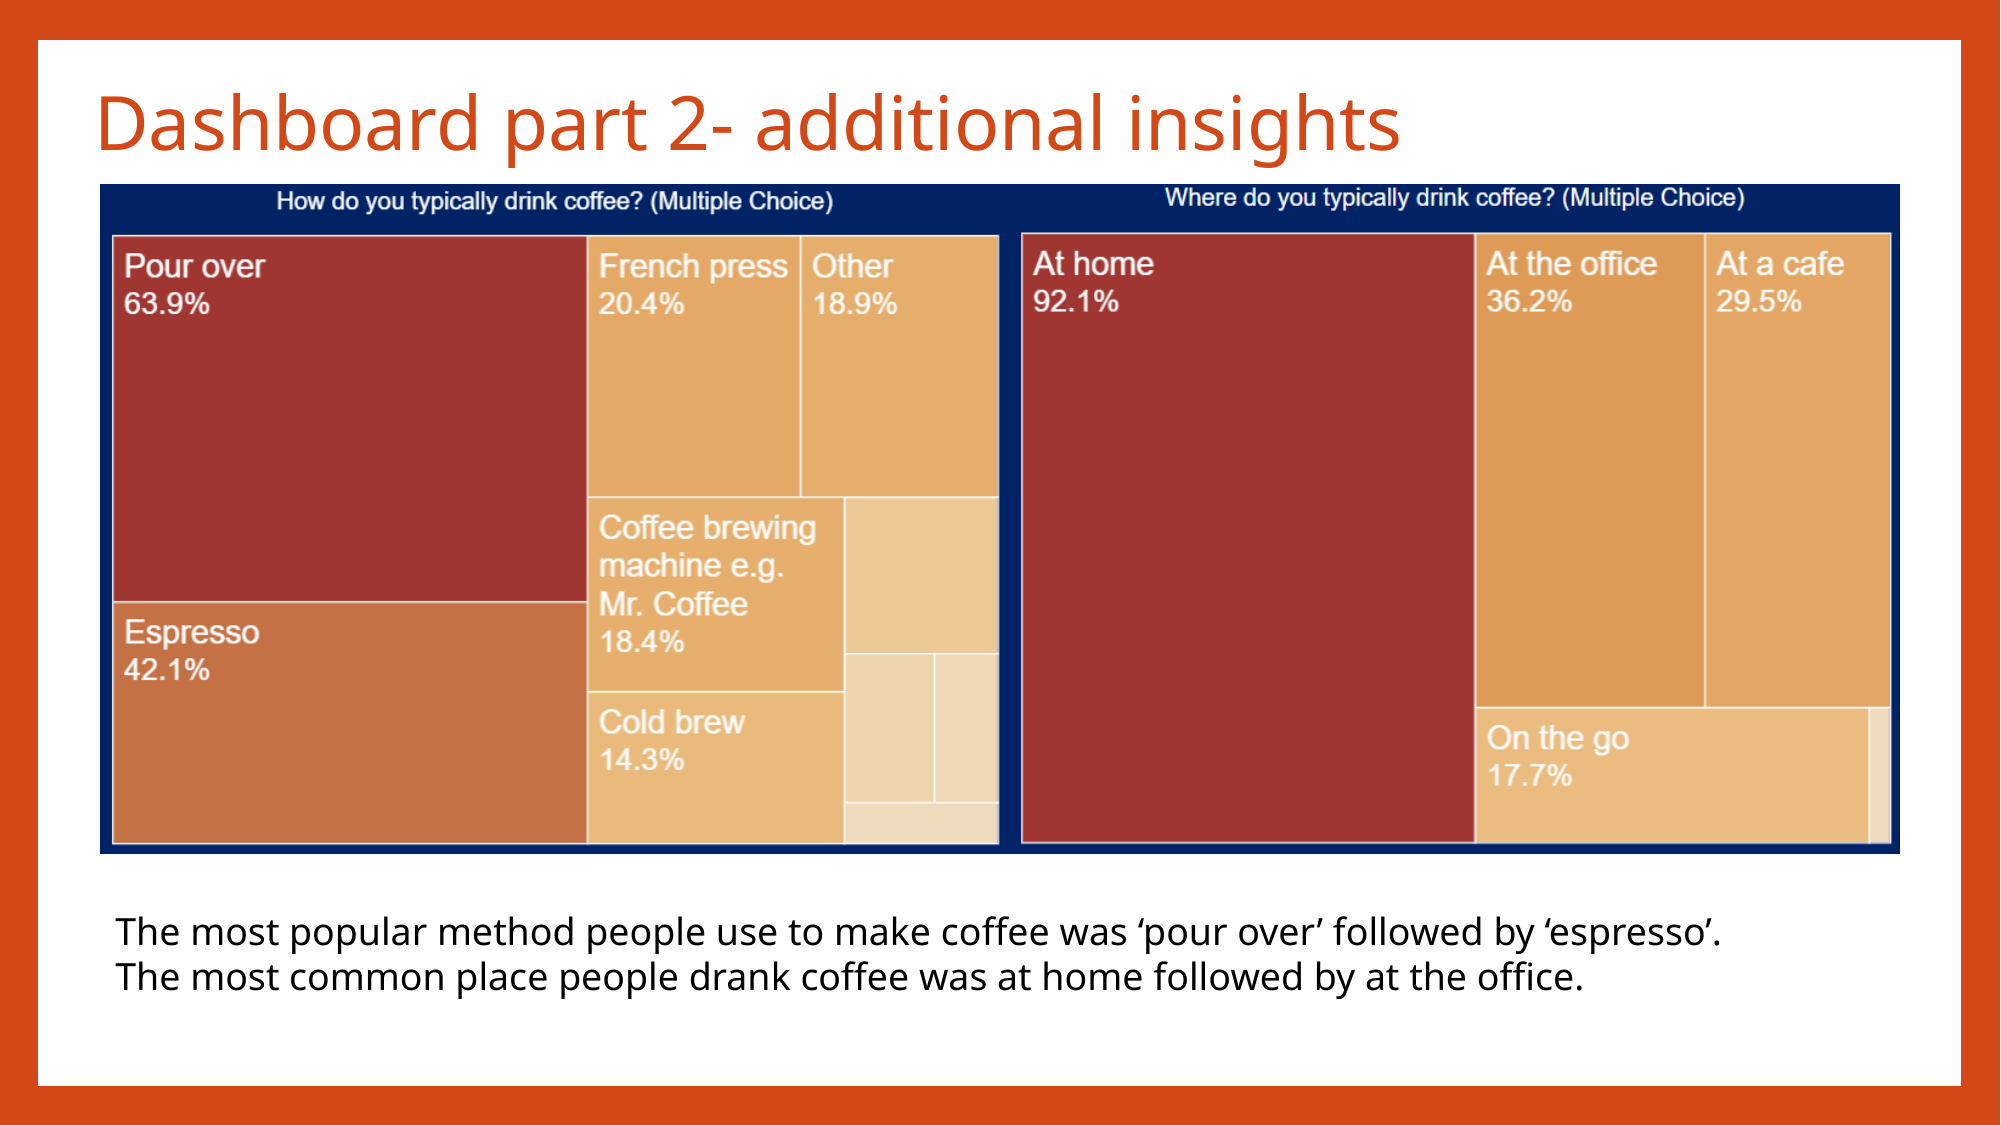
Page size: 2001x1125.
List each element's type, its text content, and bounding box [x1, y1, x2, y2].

picture [100, 184, 1900, 854]
title Dashboard part 2- additional insights [79, 78, 1700, 172]
text_box The most popular method people use to make coffee was ‘pour over’ followed by ‘espresso’. The most common place people drank coffee was at home followed by at the office. [100, 900, 1614, 1007]
